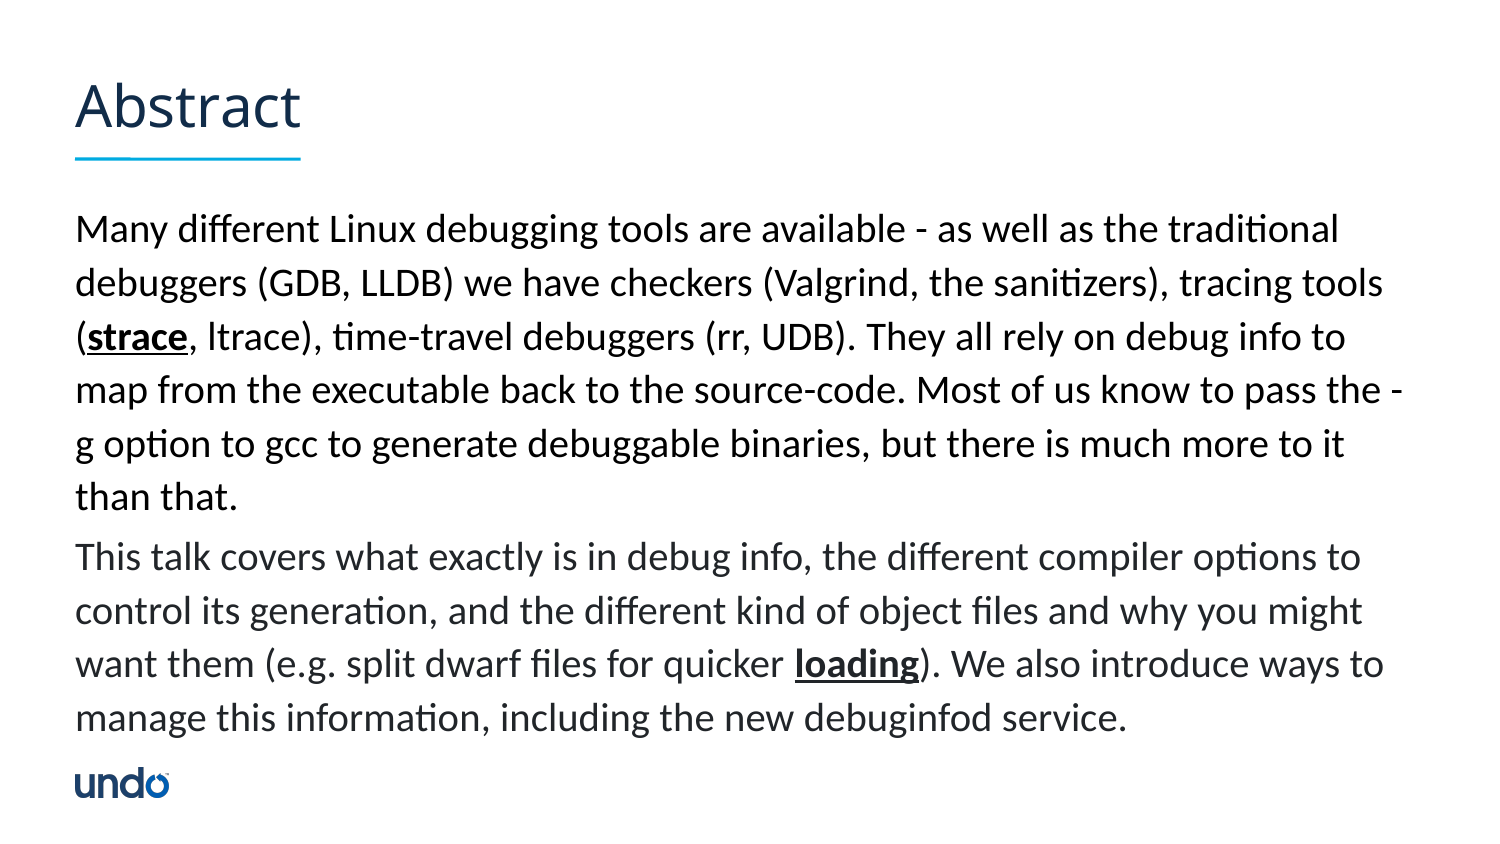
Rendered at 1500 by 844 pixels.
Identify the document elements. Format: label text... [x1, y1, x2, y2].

picture [75, 767, 169, 798]
list Many different Linux debugging tools are available - as well as the traditional debuggers (GDB, LLDB) we have checkers (Valgrind, the sanitizers), tracing tools (strace, ltrace), time-travel debuggers (rr, UDB). They all rely on debug info to map from the executable back to the source-code. Most of us know to pass the -g option to gcc to generate debuggable binaries, but there is much more to it than that. This talk covers what exactly is in debug info, the different compiler options to control its generation, and the different kind of object files and why you might want them (e.g. split dwarf files for quicker loading). We also introduce ways to manage this information, including the new debuginfod service. [75, 197, 1425, 746]
title Abstract [75, 75, 1425, 140]
